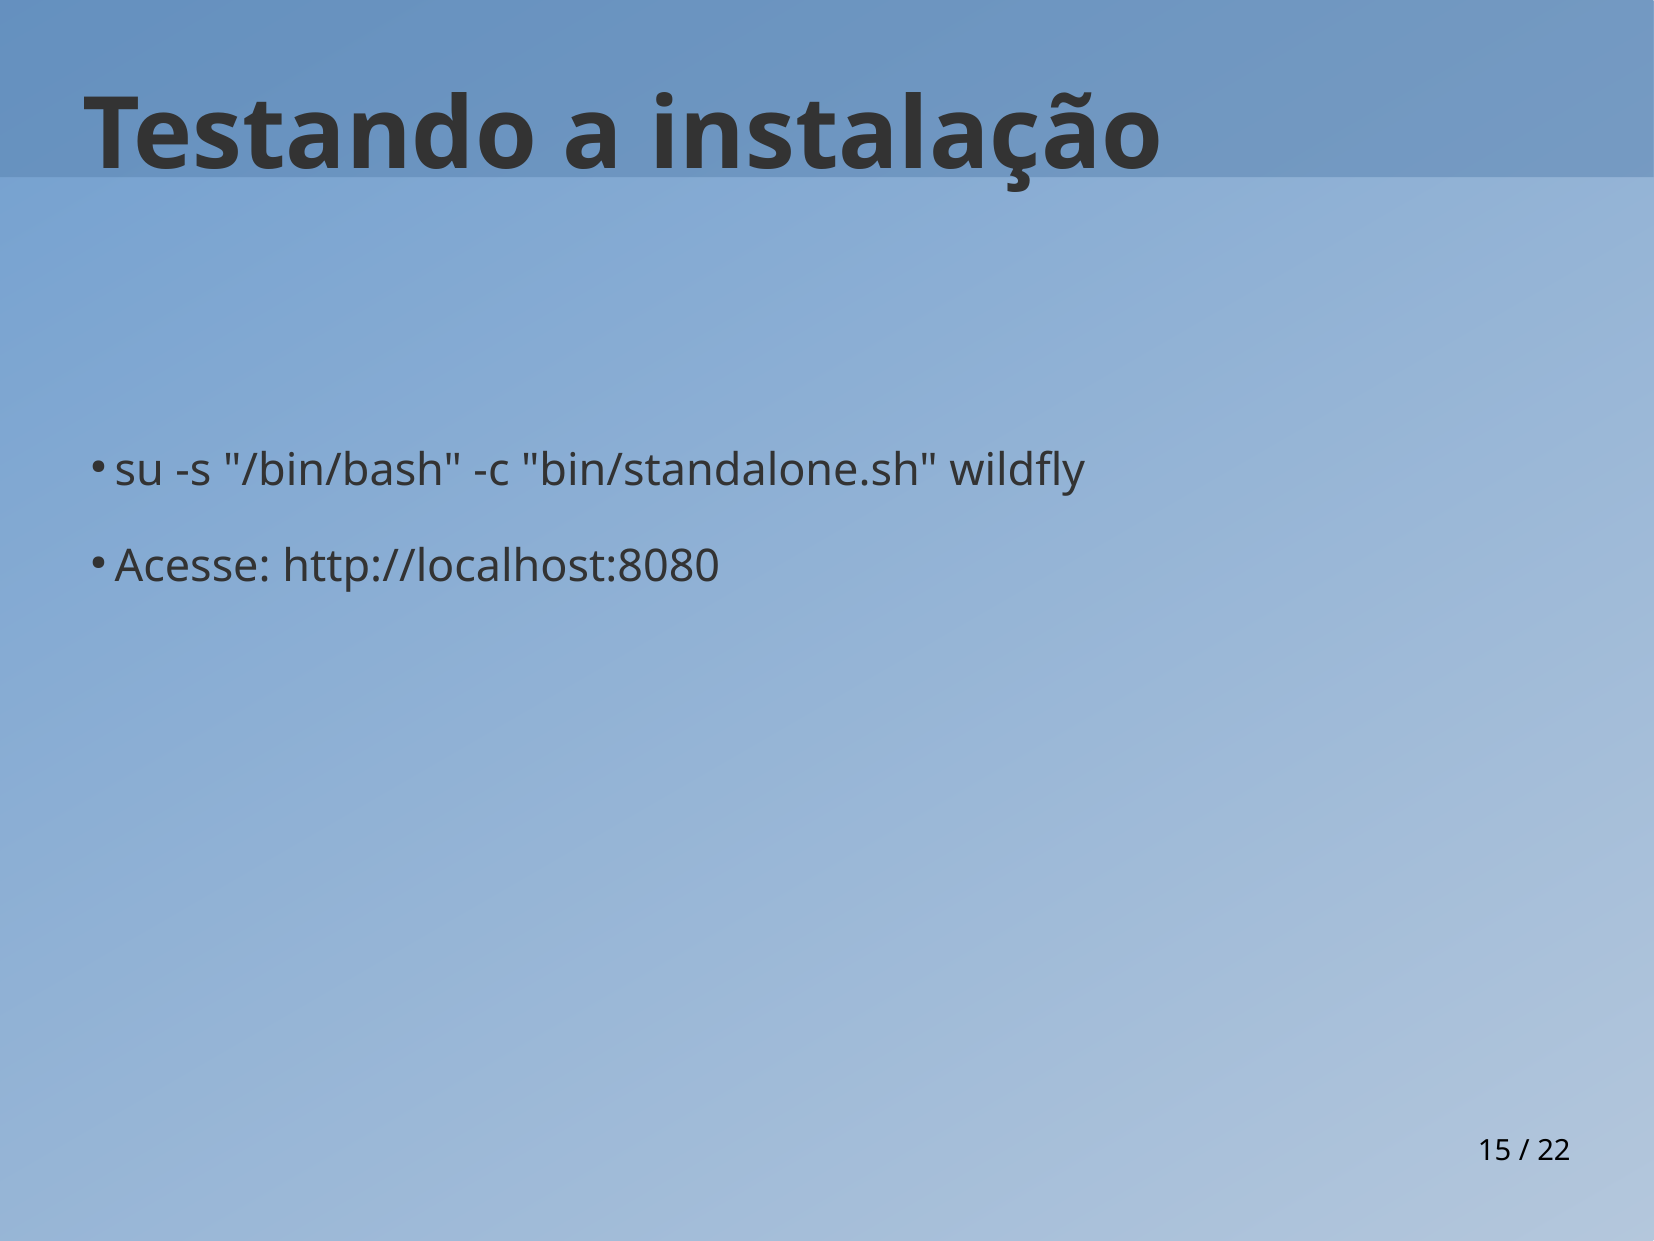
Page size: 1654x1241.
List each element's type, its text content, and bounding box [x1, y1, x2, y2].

list su -s "/bin/bash" -c "bin/standalone.sh" wildfly Acesse: http://localhost:8080 [82, 437, 1489, 599]
title Testando a instalação [82, 11, 1489, 249]
